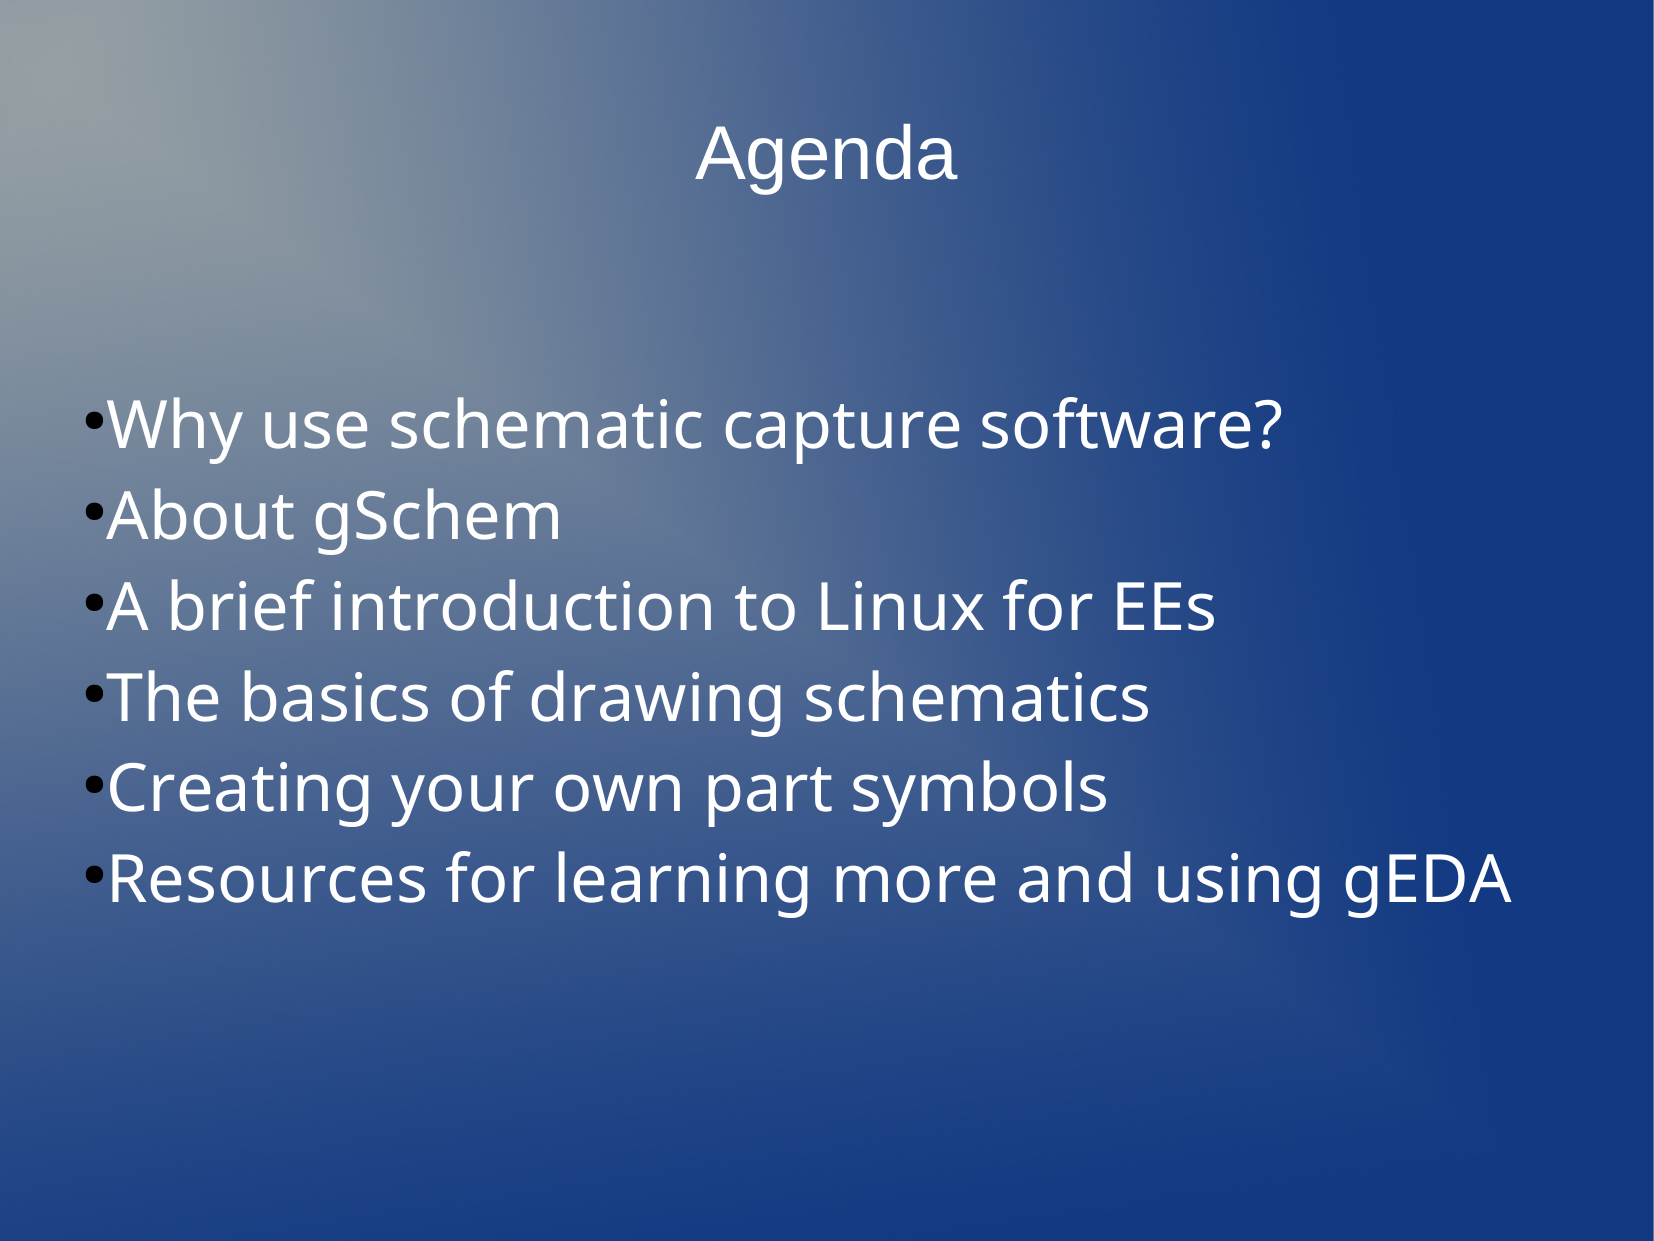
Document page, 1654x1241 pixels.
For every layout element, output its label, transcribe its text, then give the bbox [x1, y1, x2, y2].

title Agenda [82, 49, 1571, 257]
picture [0, 0, 1654, 1241]
subtitle Why use schematic capture software? About gSchem A brief introduction to Linux for EEs The basics of drawing schematics Creating your own part symbols Resources for learning more and using gEDA [82, 290, 1571, 1010]
